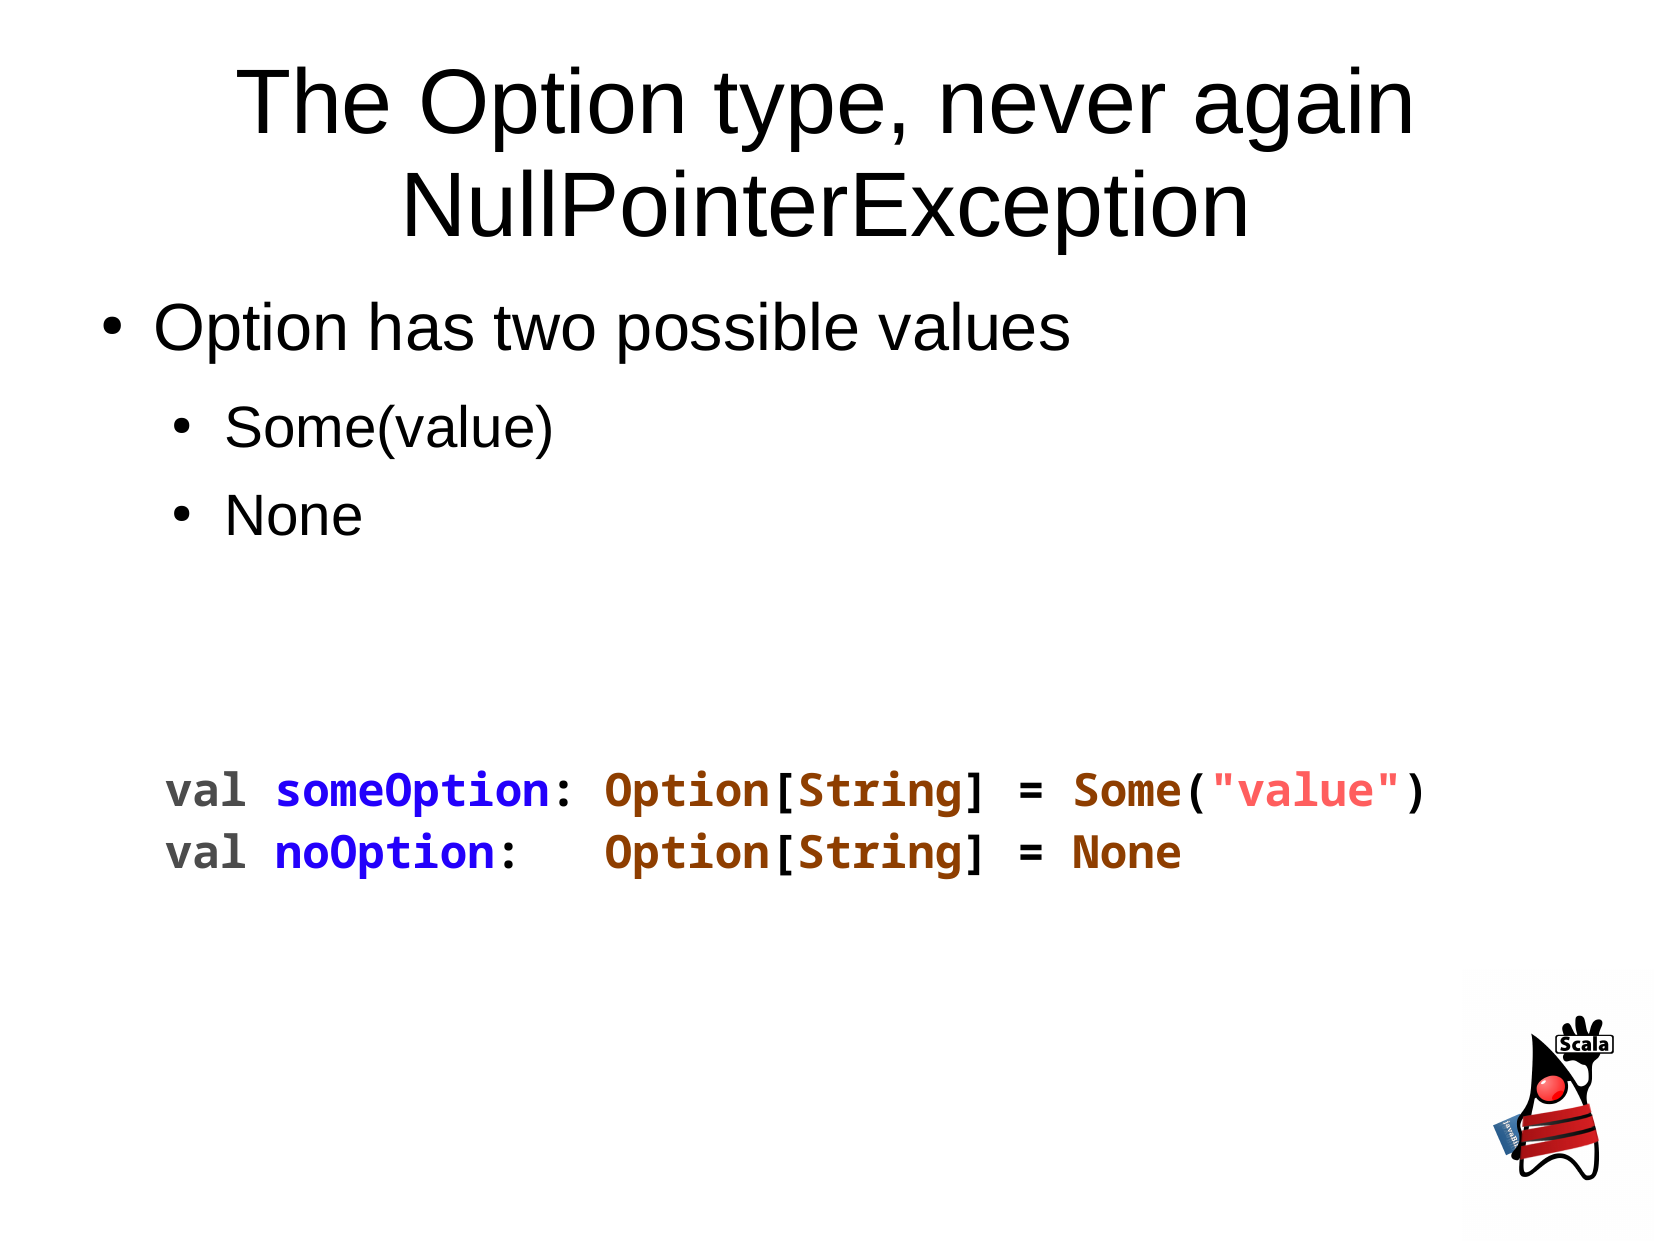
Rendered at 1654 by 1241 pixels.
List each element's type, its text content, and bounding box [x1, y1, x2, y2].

title The Option type, never again NullPointerException [82, 49, 1571, 257]
picture [1462, 969, 1654, 1241]
list Option has two possible values Some(value) None [82, 290, 1571, 601]
text_box val someOption: Option[String] = Some("value") val noOption: Option[String] = None [150, 750, 1463, 869]
